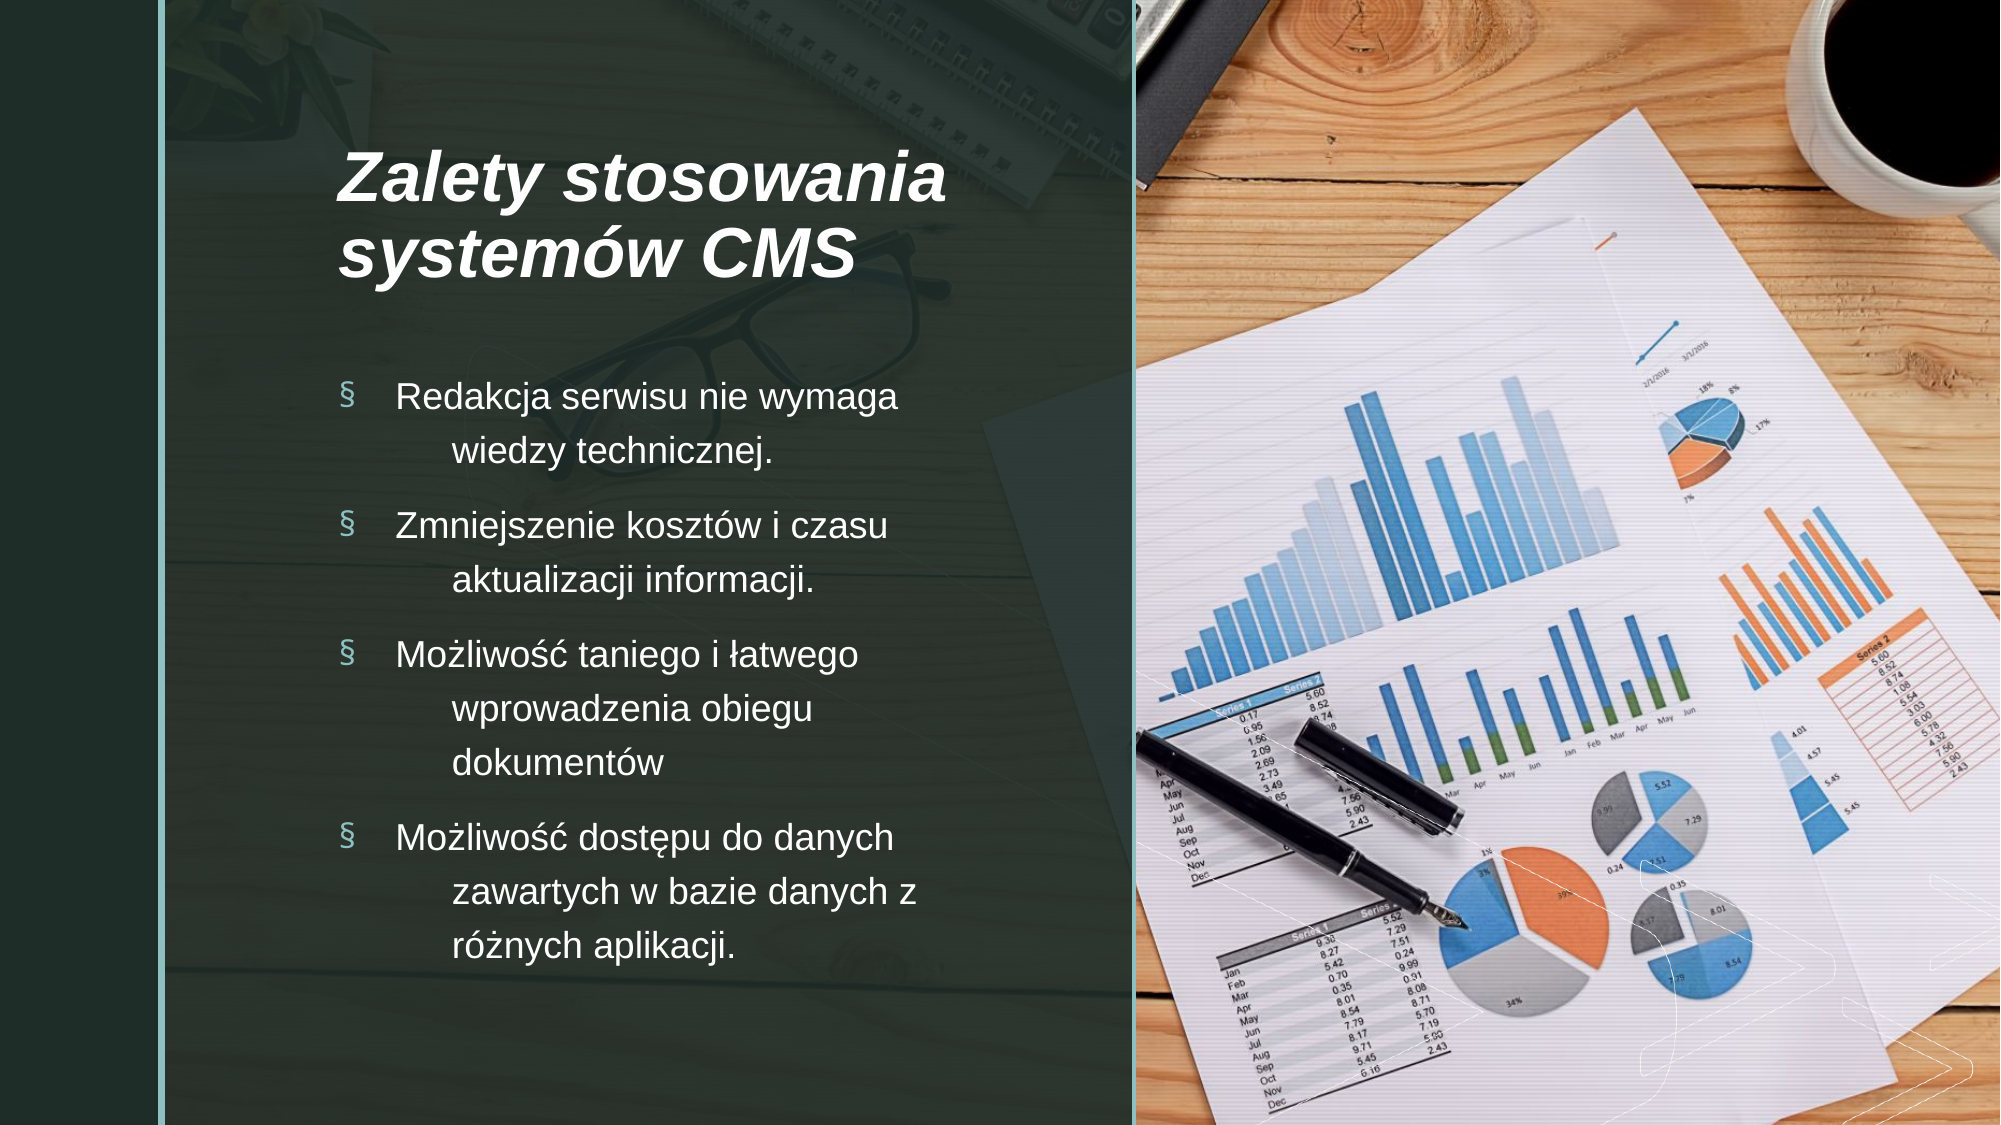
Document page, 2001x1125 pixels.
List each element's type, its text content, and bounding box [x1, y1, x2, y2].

list Redakcja serwisu nie wymaga wiedzy technicznej. Zmniejszenie kosztów i czasu aktualizacji informacji. Możliwość taniego i łatwego wprowadzenia obiegu dokumentów Możliwość dostępu do danych zawartych w bazie danych z różnych aplikacji. [323, 336, 1000, 993]
text_box [0, 0, 1136, 1125]
picture [1136, 0, 2000, 1125]
title Zalety stosowania systemów CMS [323, 132, 1000, 310]
